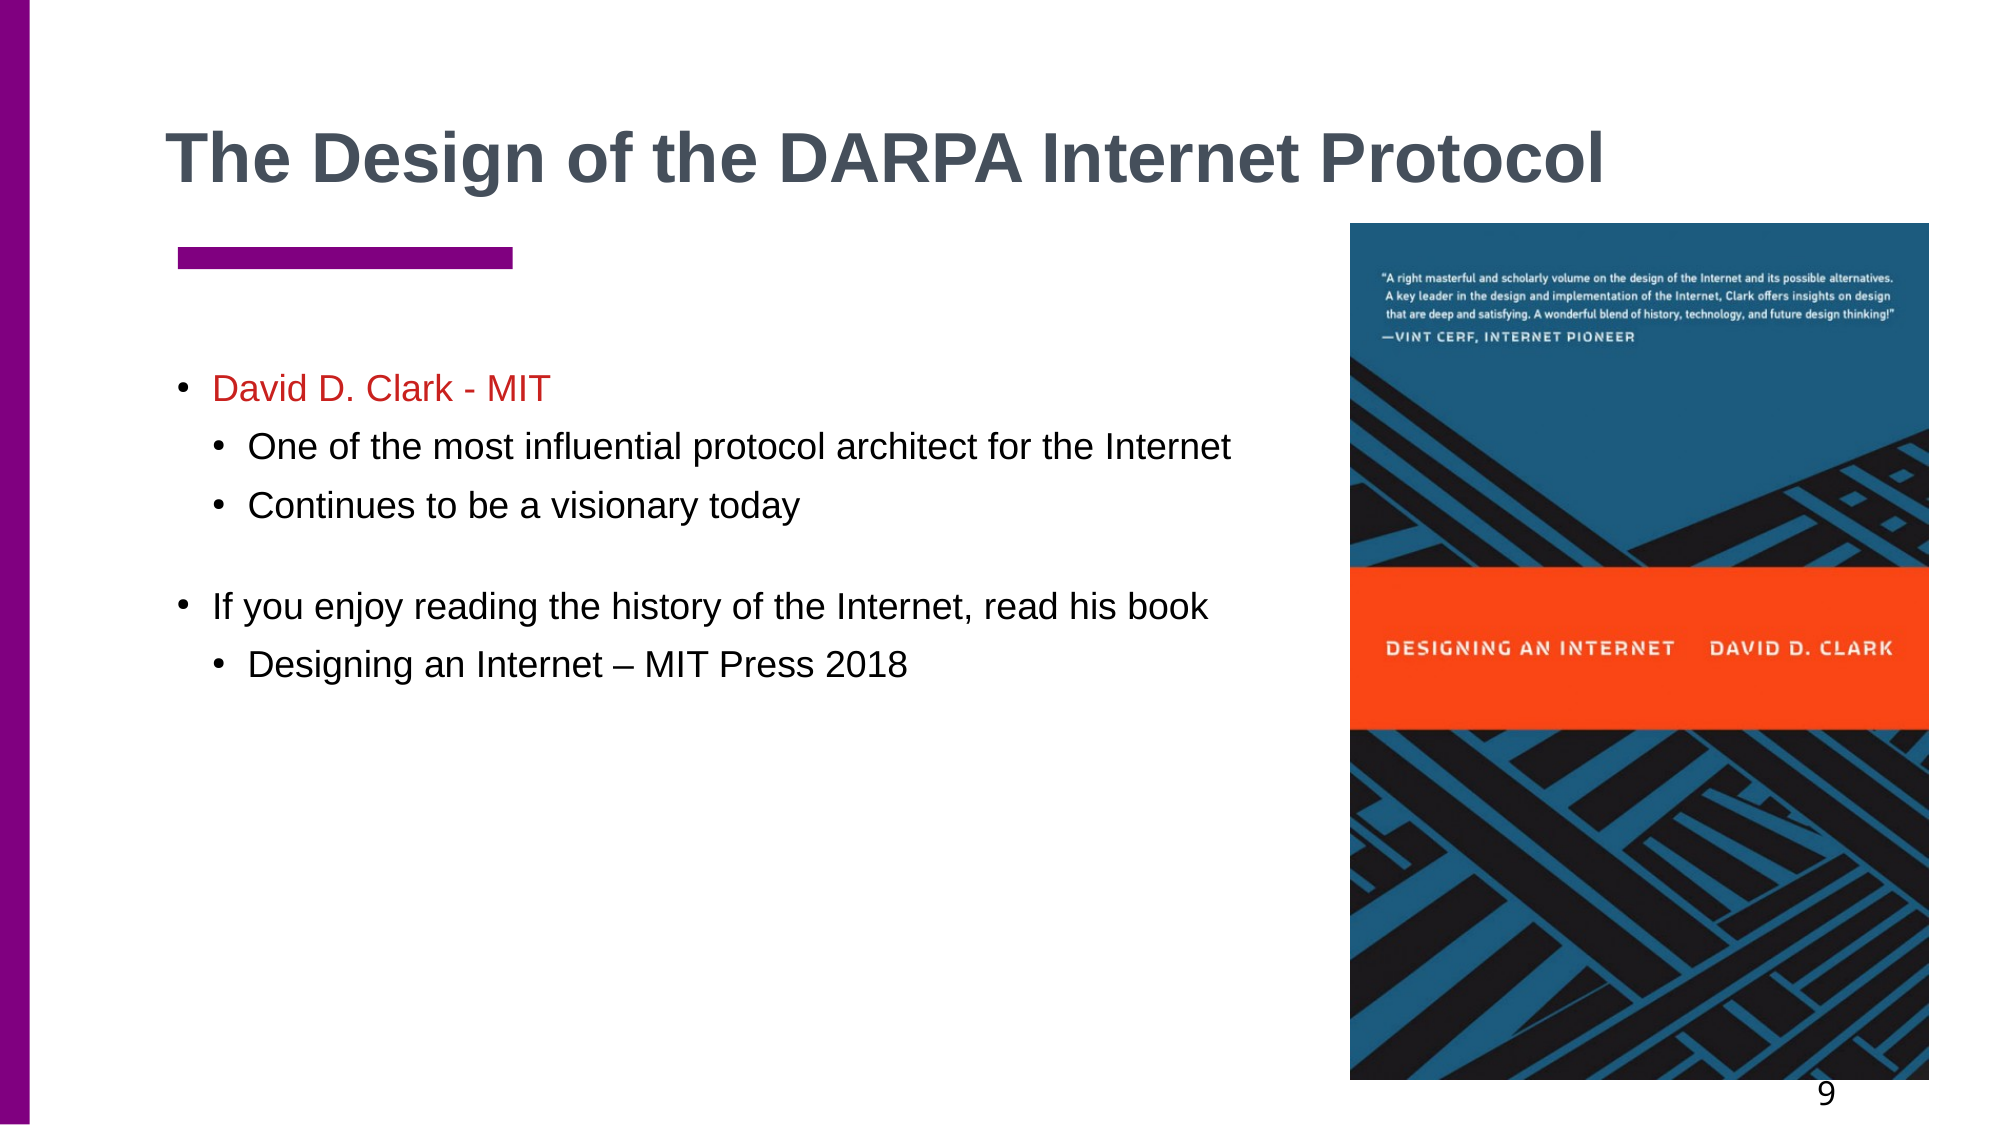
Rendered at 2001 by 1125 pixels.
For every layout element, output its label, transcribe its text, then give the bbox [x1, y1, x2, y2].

text_box David D. Clark - MIT One of the most influential protocol architect for the Internet Continues to be a visionary today If you enjoy reading the history of the Internet, read his book Designing an Internet – MIT Press 2018 [161, 360, 1350, 694]
picture [1350, 223, 1929, 1081]
text_box The Design of the DARPA Internet Protocol [151, 0, 1849, 212]
